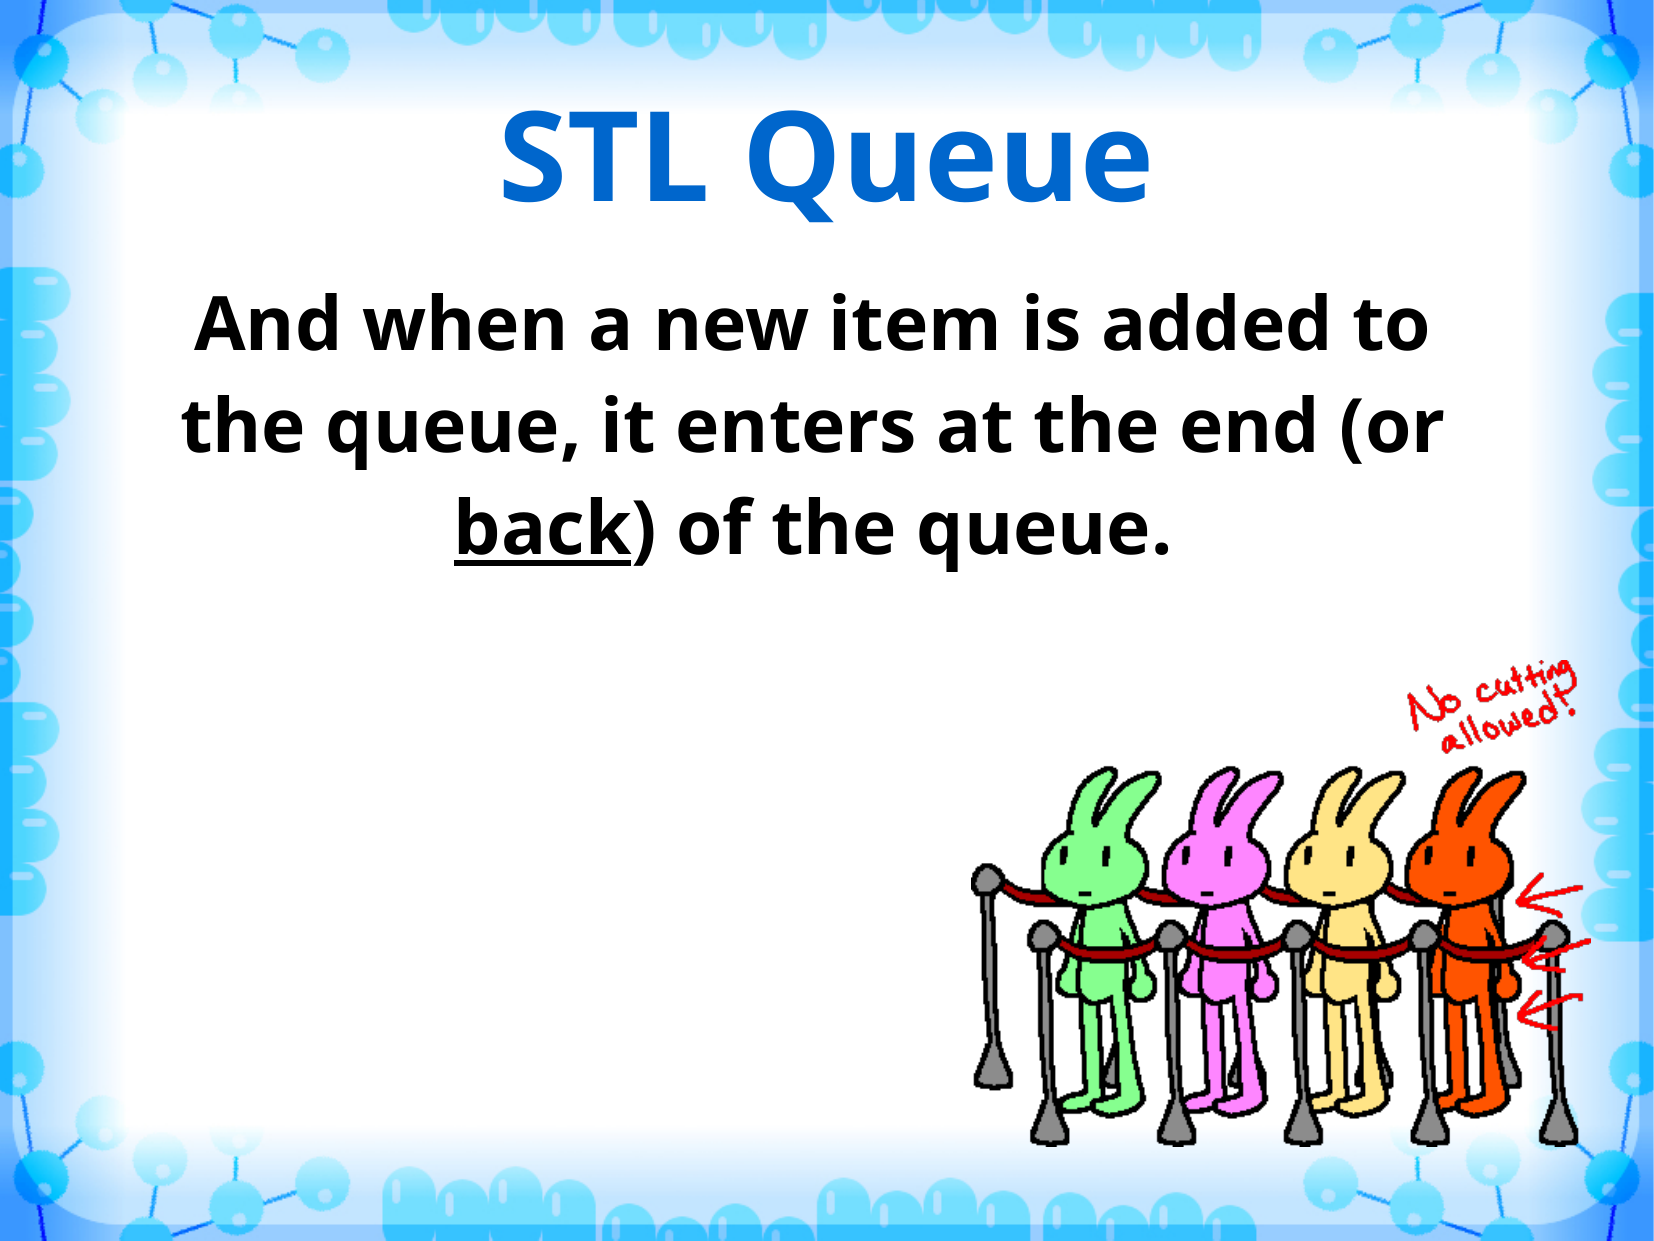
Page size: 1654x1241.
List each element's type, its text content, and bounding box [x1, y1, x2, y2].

title STL Queue [82, 49, 1571, 257]
picture [0, 0, 1654, 1241]
text_box And when a new item is added to the queue, it enters at the end (or back) of the queue. [135, 270, 1492, 718]
